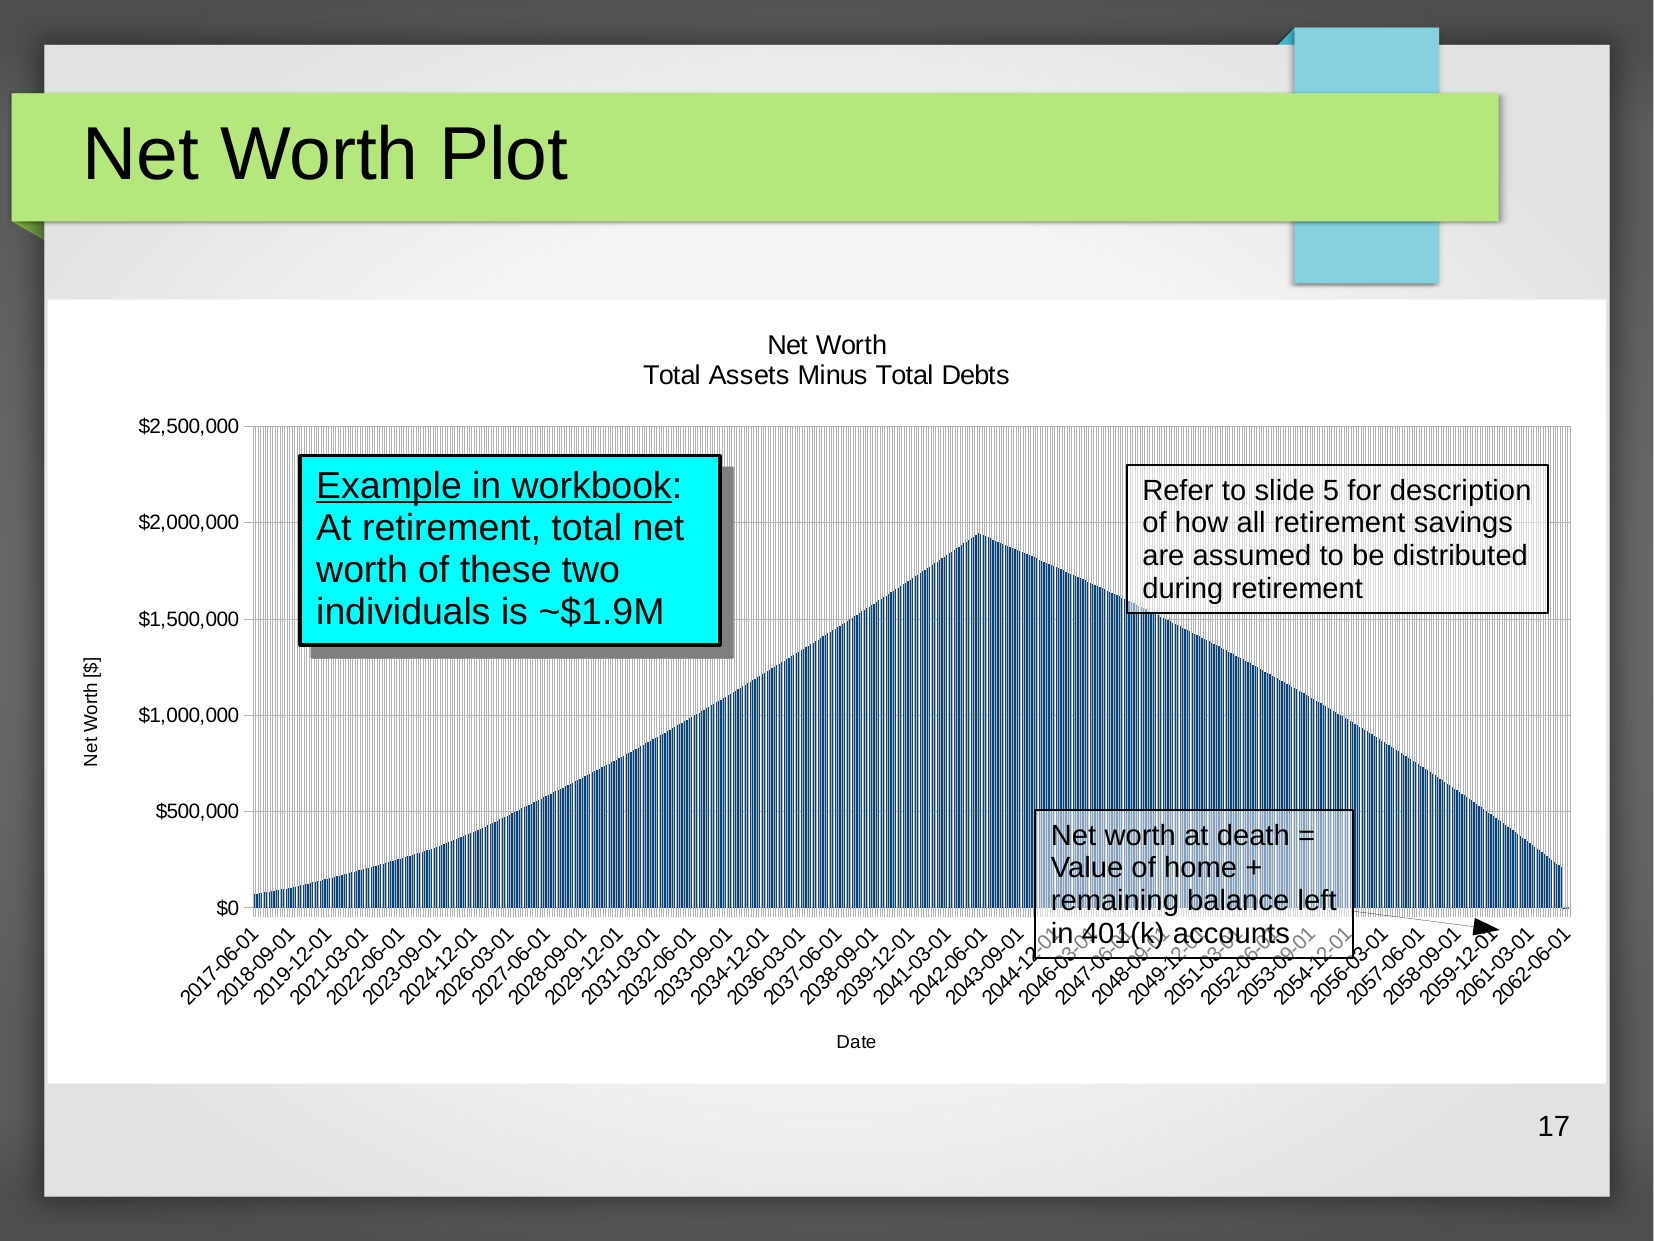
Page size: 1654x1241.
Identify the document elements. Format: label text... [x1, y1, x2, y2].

text_box Refer to slide 5 for description of how all retirement savings are assumed to be distributed during retirement [1126, 465, 1549, 612]
chart [47, 299, 1606, 1084]
picture [0, 0, 1654, 1241]
text_box Example in workbook: At retirement, total net worth of these two individuals is ~$1.9M [300, 455, 721, 646]
text_box Net worth at death = Value of home + remaining balance left in 401(k) accounts [1035, 810, 1354, 957]
title Net Worth Plot [82, 94, 1264, 213]
